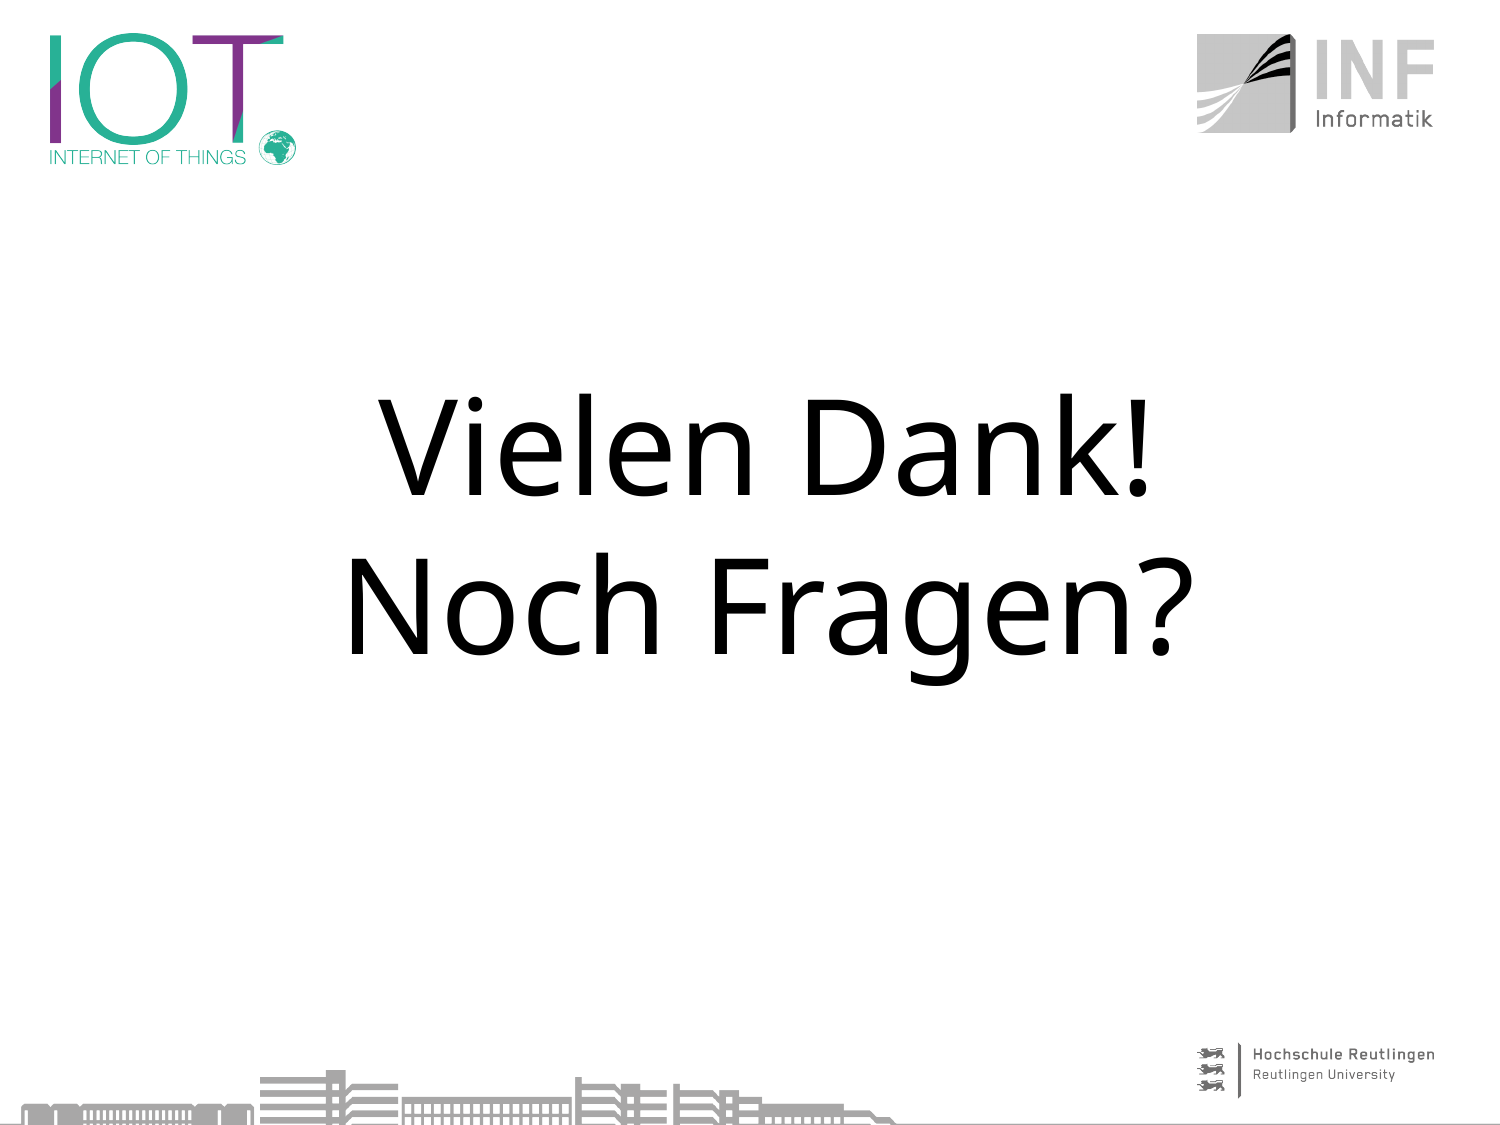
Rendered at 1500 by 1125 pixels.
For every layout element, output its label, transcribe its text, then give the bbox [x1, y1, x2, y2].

picture [50, 33, 296, 165]
picture [0, 1042, 1500, 1125]
text_box Vielen Dank! Noch Fragen? [106, 354, 1430, 1040]
picture [1197, 34, 1434, 133]
